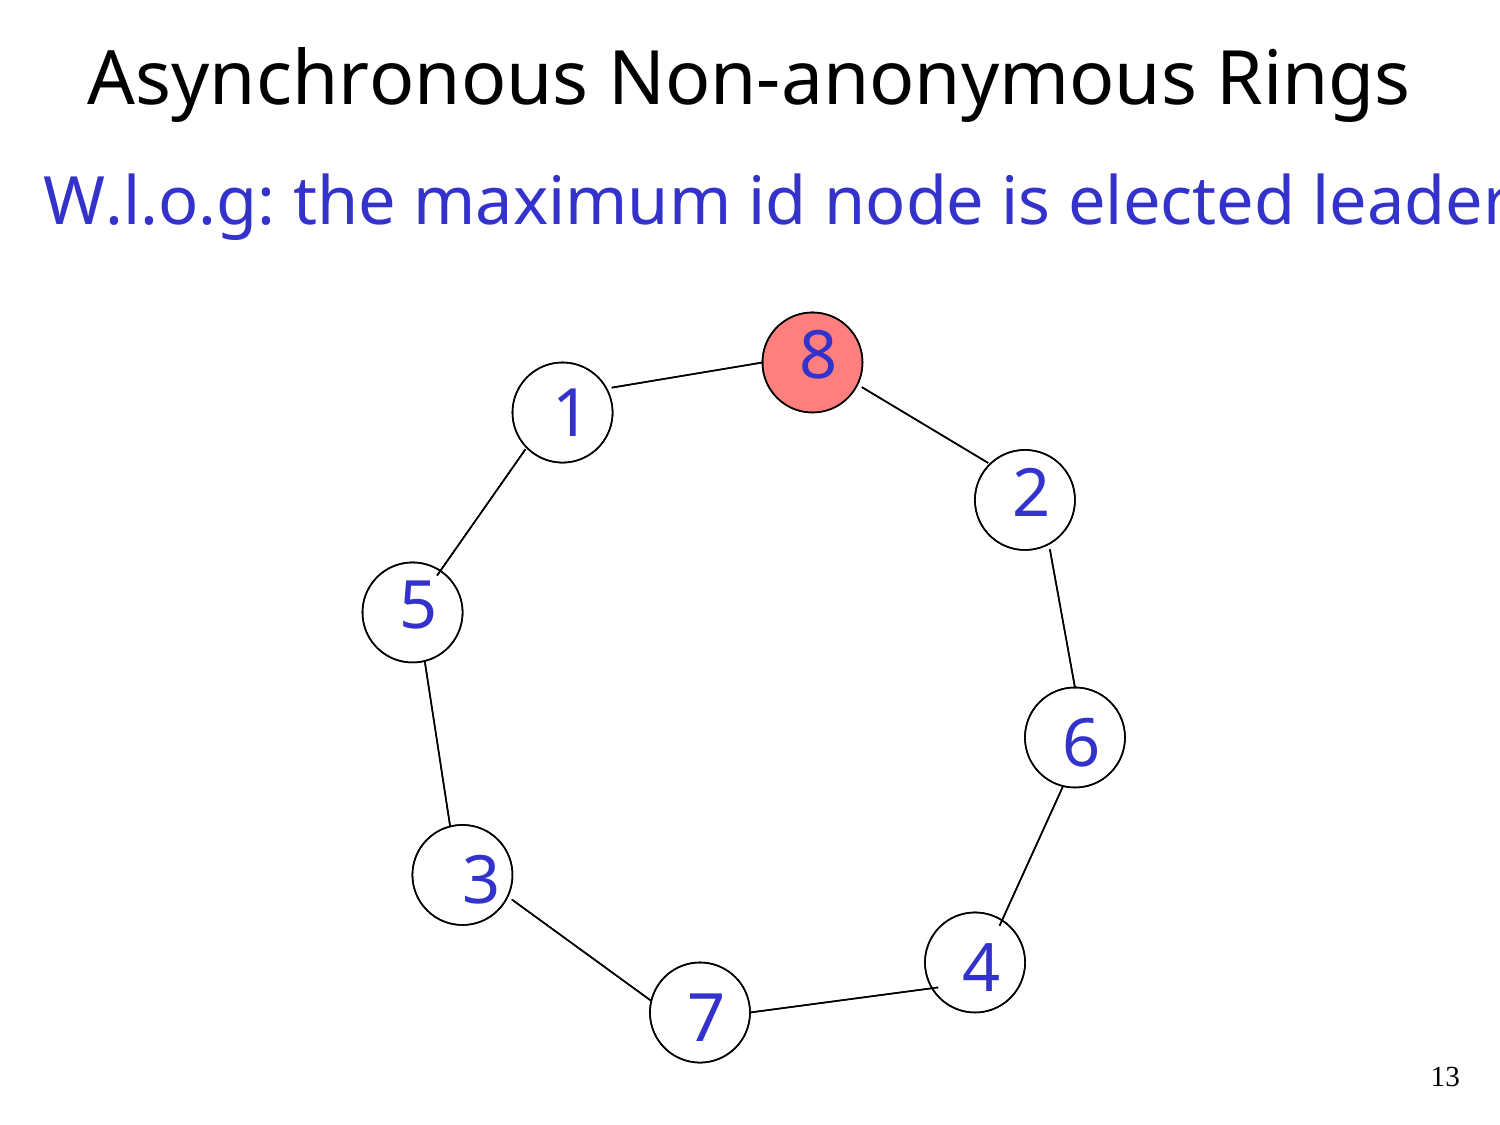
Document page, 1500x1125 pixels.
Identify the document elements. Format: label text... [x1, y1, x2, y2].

text_box 6 [1098, 691, 1116, 706]
text_box 3 [447, 829, 511, 924]
text_box 6 [1047, 691, 1116, 786]
text_box 7 [672, 1056, 688, 1063]
text_box [764, 324, 843, 411]
text_box 6 [1047, 781, 1061, 788]
title Asynchronous Non-anonymous Rings [24, 24, 1476, 126]
text_box W.l.o.g: the maximum id node is elected leader [28, 149, 1500, 246]
text_box 2 [997, 441, 1066, 468]
text_box 1 [537, 364, 606, 458]
text_box 7 [712, 1044, 741, 1063]
text_box 1 [574, 362, 606, 384]
text_box 1 [588, 441, 606, 458]
text_box 3 [476, 829, 516, 925]
text_box 2 [997, 451, 1066, 538]
text_box 4 [987, 994, 1016, 1013]
text_box 8 [784, 304, 853, 400]
text_box 5 [384, 554, 450, 569]
text_box 7 [672, 966, 741, 1061]
text_box 5 [442, 556, 453, 580]
text_box 5 [384, 564, 453, 650]
text_box 4 [1004, 916, 1016, 931]
text_box 4 [947, 916, 1016, 1011]
text_box [853, 336, 861, 388]
text_box 1 [537, 362, 551, 368]
text_box <number> [1162, 1049, 1476, 1101]
text_box 4 [947, 1006, 963, 1013]
text_box 6 [1087, 769, 1116, 788]
text_box 7 [723, 966, 741, 981]
